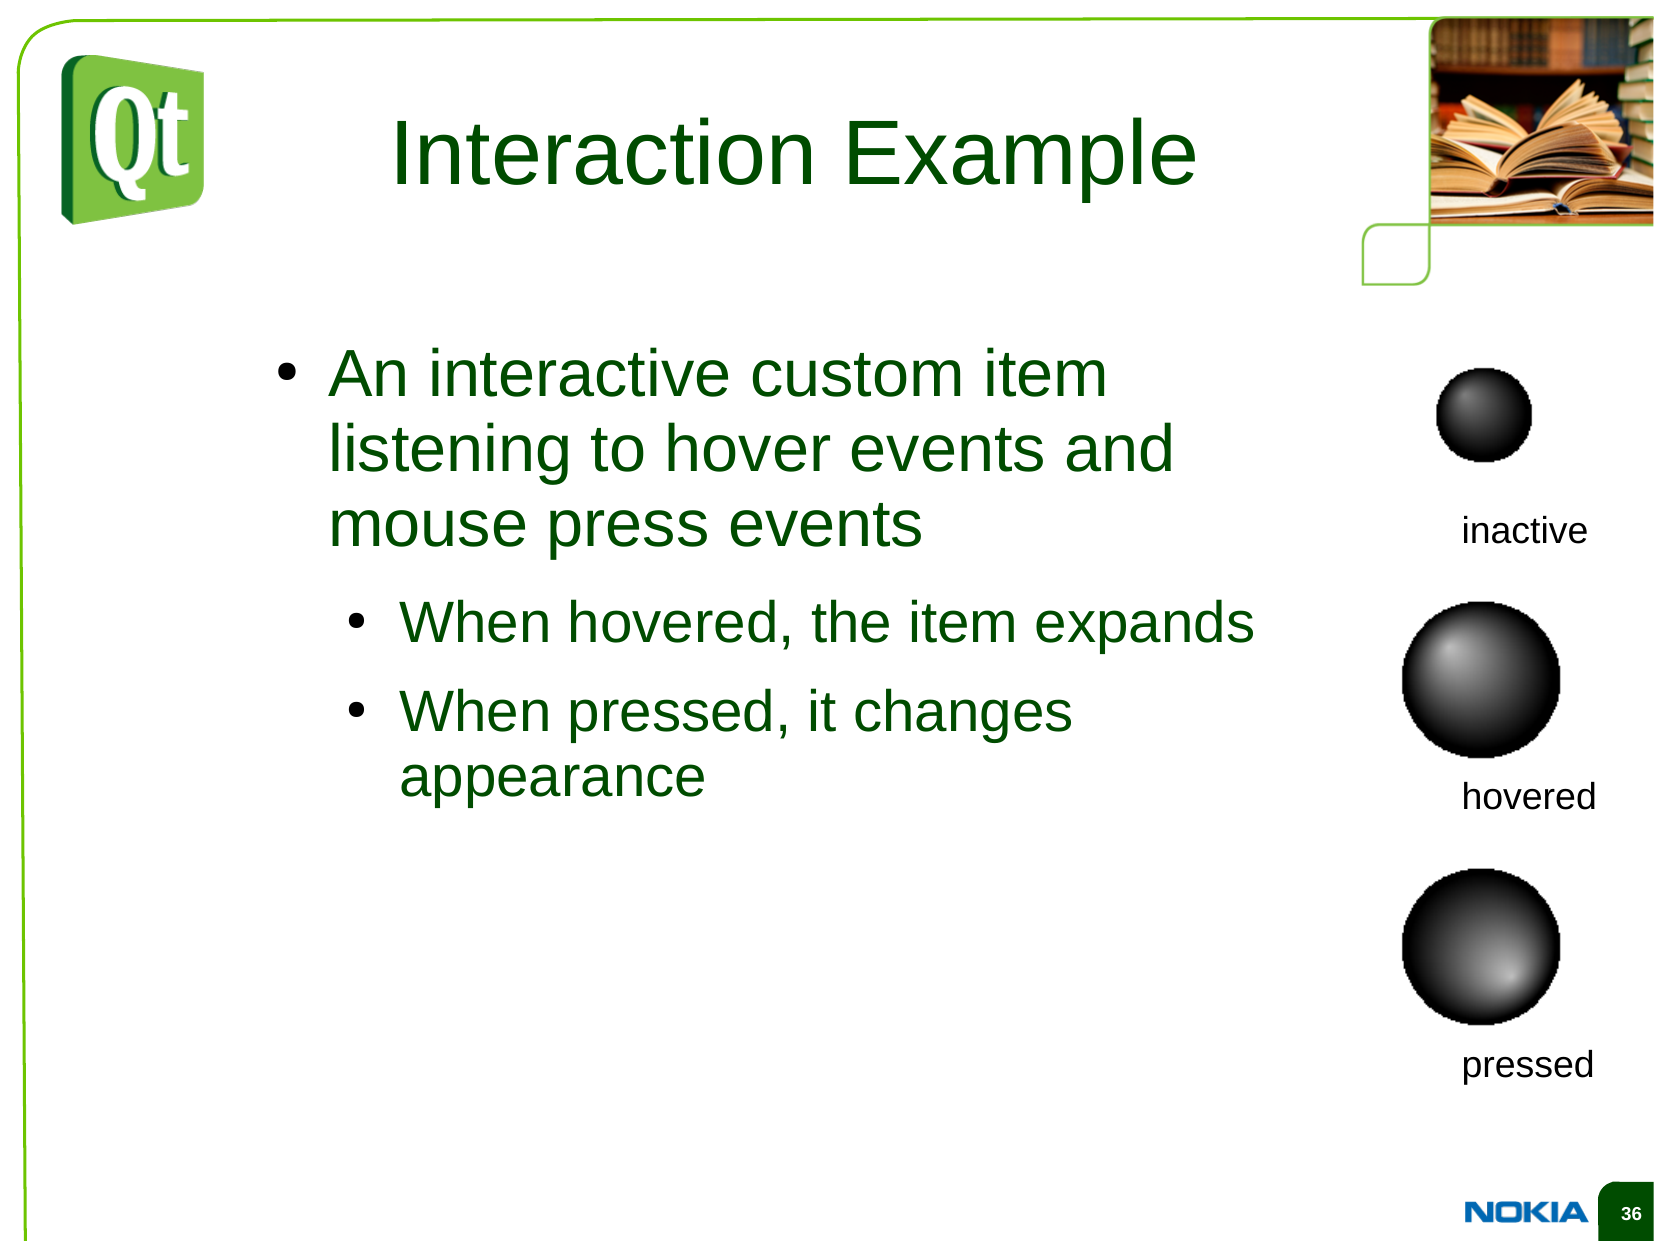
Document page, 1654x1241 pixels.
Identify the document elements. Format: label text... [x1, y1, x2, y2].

picture [1355, 856, 1595, 1065]
picture [1358, 324, 1598, 534]
text_box pressed [1446, 1035, 1610, 1093]
text_box inactive [1446, 501, 1604, 559]
title Interaction Example [257, 56, 1333, 250]
picture [61, 55, 204, 225]
list An interactive custom item listening to hover events and mouse press events When hovered, the item expands When pressed, it changes appearance [257, 336, 1300, 1085]
picture [1465, 1201, 1589, 1223]
picture [1338, 5, 1654, 306]
text_box hovered [1446, 767, 1612, 825]
picture [1355, 588, 1595, 798]
